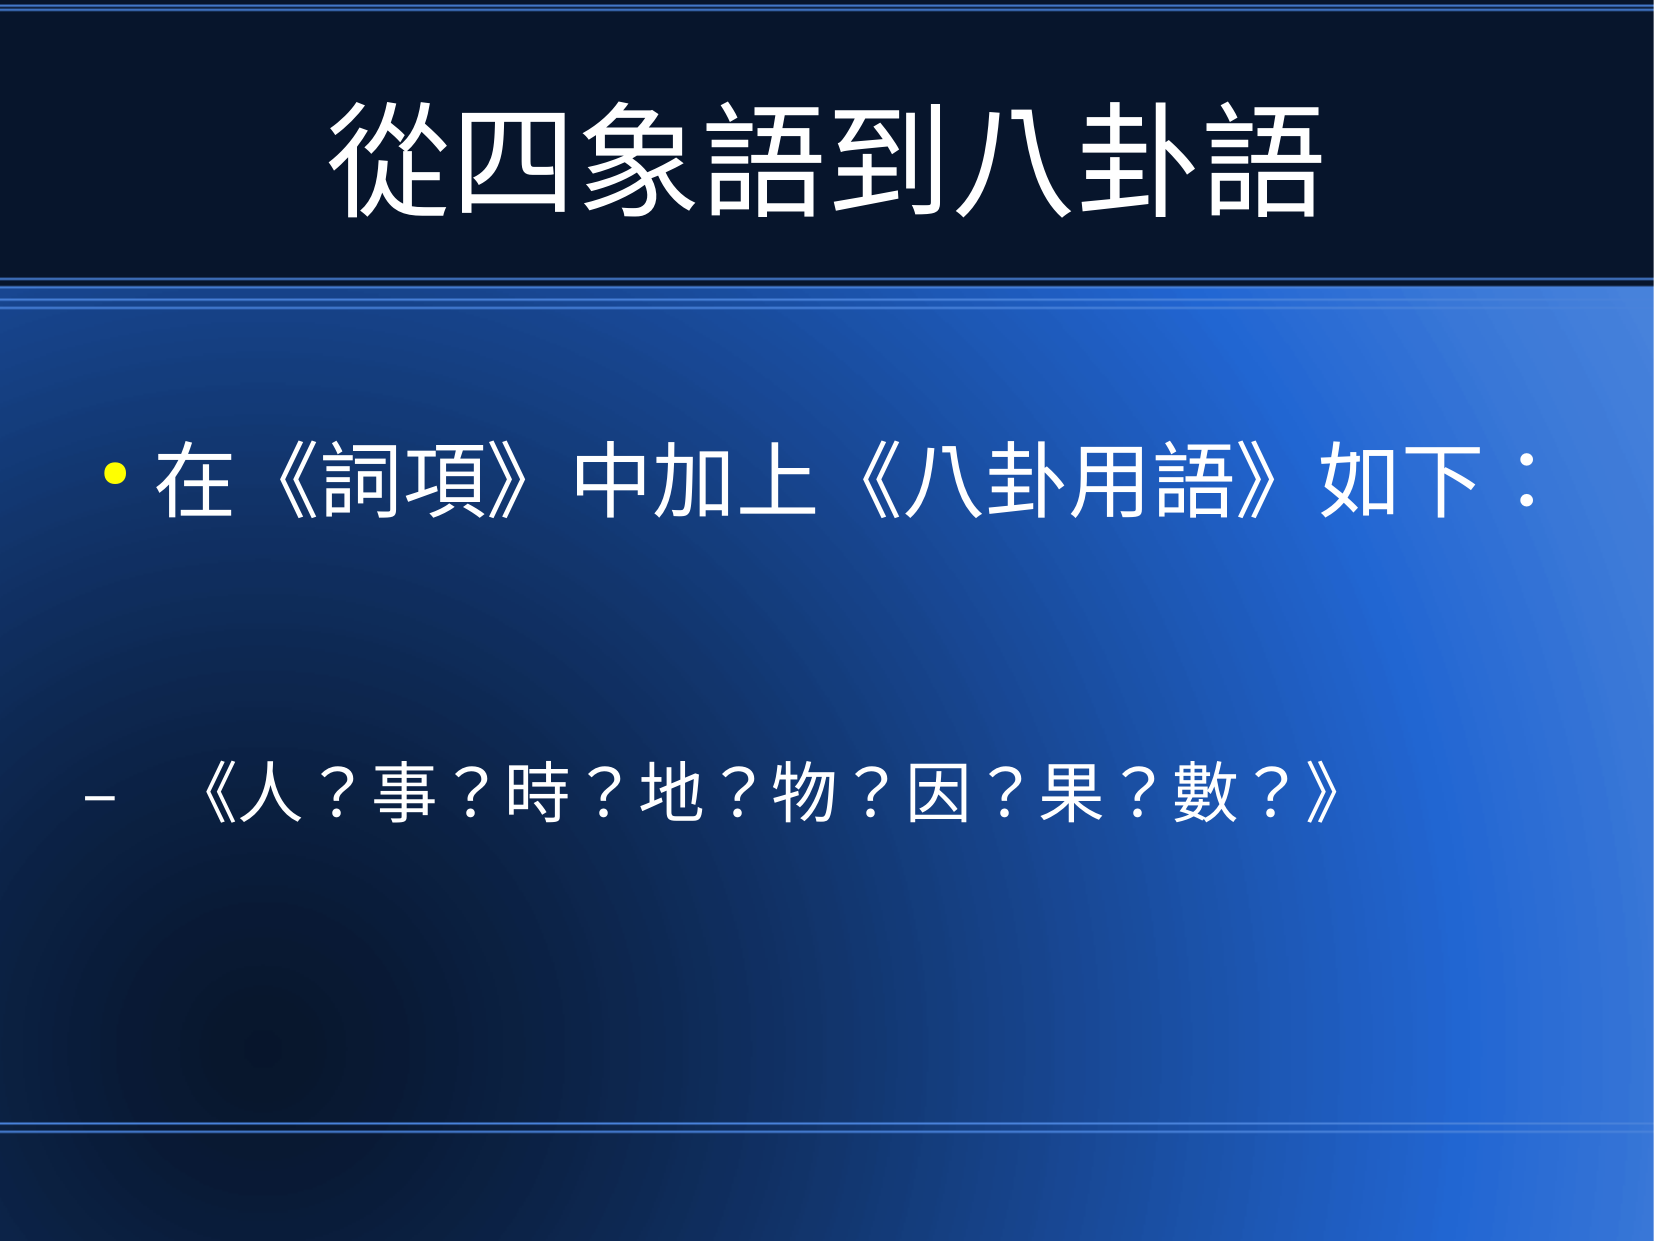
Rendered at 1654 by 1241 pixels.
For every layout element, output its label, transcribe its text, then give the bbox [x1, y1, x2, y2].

picture [0, 0, 1654, 1241]
list 在《詞項》中加上《八卦用語》如下： – 《人？事？時？地？物？因？果？數？》 [82, 355, 1607, 1241]
title 從四象語到八卦語 [82, 49, 1571, 257]
